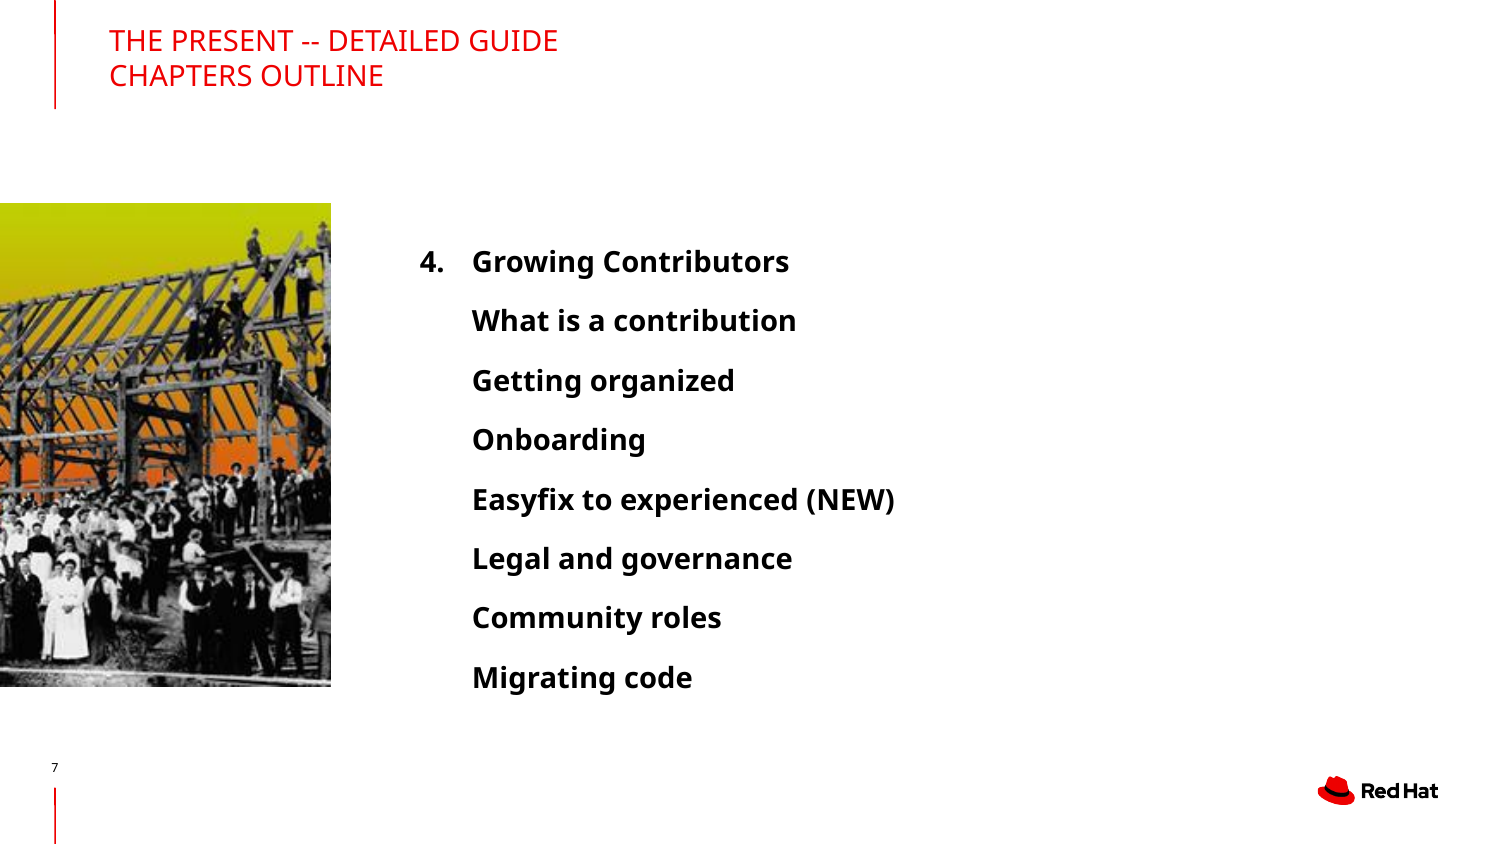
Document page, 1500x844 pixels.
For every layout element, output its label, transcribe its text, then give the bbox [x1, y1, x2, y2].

picture [0, 203, 331, 688]
subtitle THE PRESENT -- DETAILED GUIDE CHAPTERS OUTLINE [55, 6, 689, 108]
title Growing Contributors What is a contribution Getting organized Onboarding Easyfix to experienced (NEW) Legal and governance Community roles Migrating code [396, 203, 1328, 688]
slide_number <number> [10, 759, 101, 777]
picture [1317, 776, 1438, 805]
